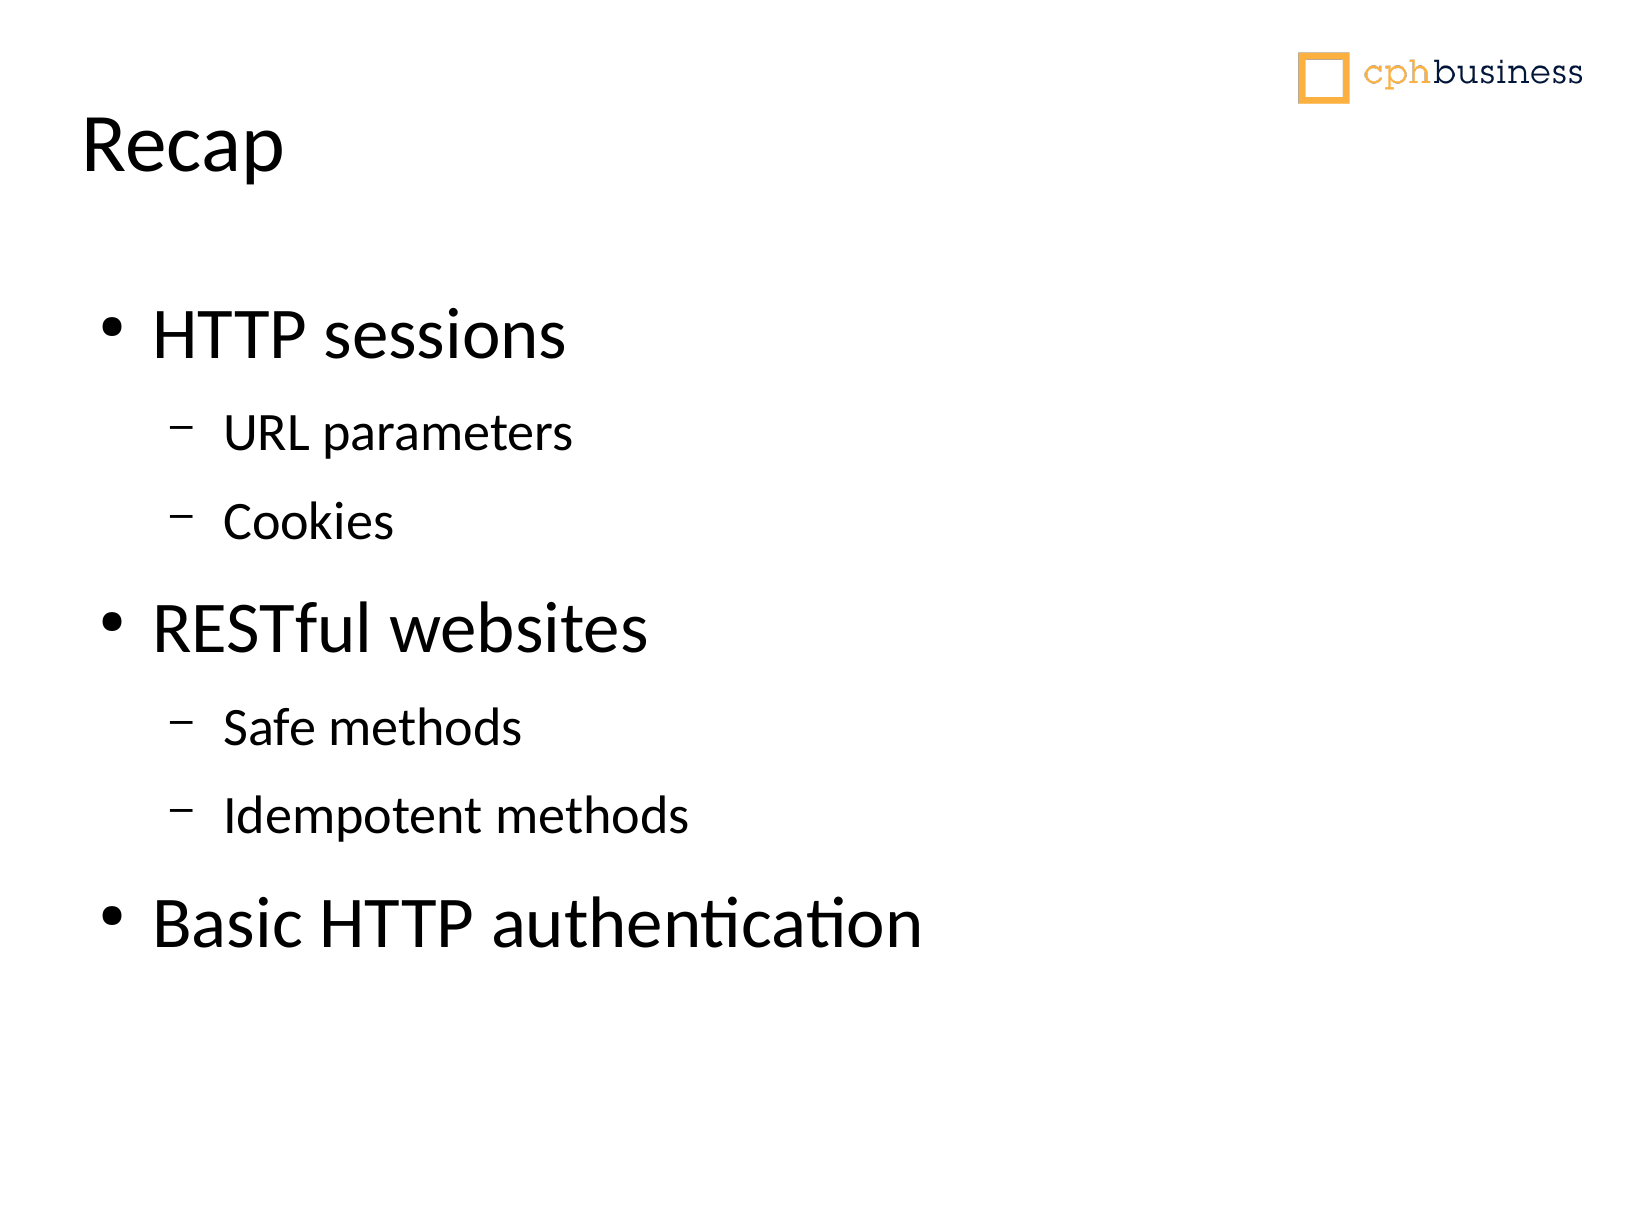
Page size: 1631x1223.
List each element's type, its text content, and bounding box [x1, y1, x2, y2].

title Recap [81, 48, 1549, 253]
list HTTP sessions URL parameters Cookies RESTful websites Safe methods Idempotent methods Basic HTTP authentication [81, 285, 1549, 1092]
picture [1247, 1, 1631, 155]
